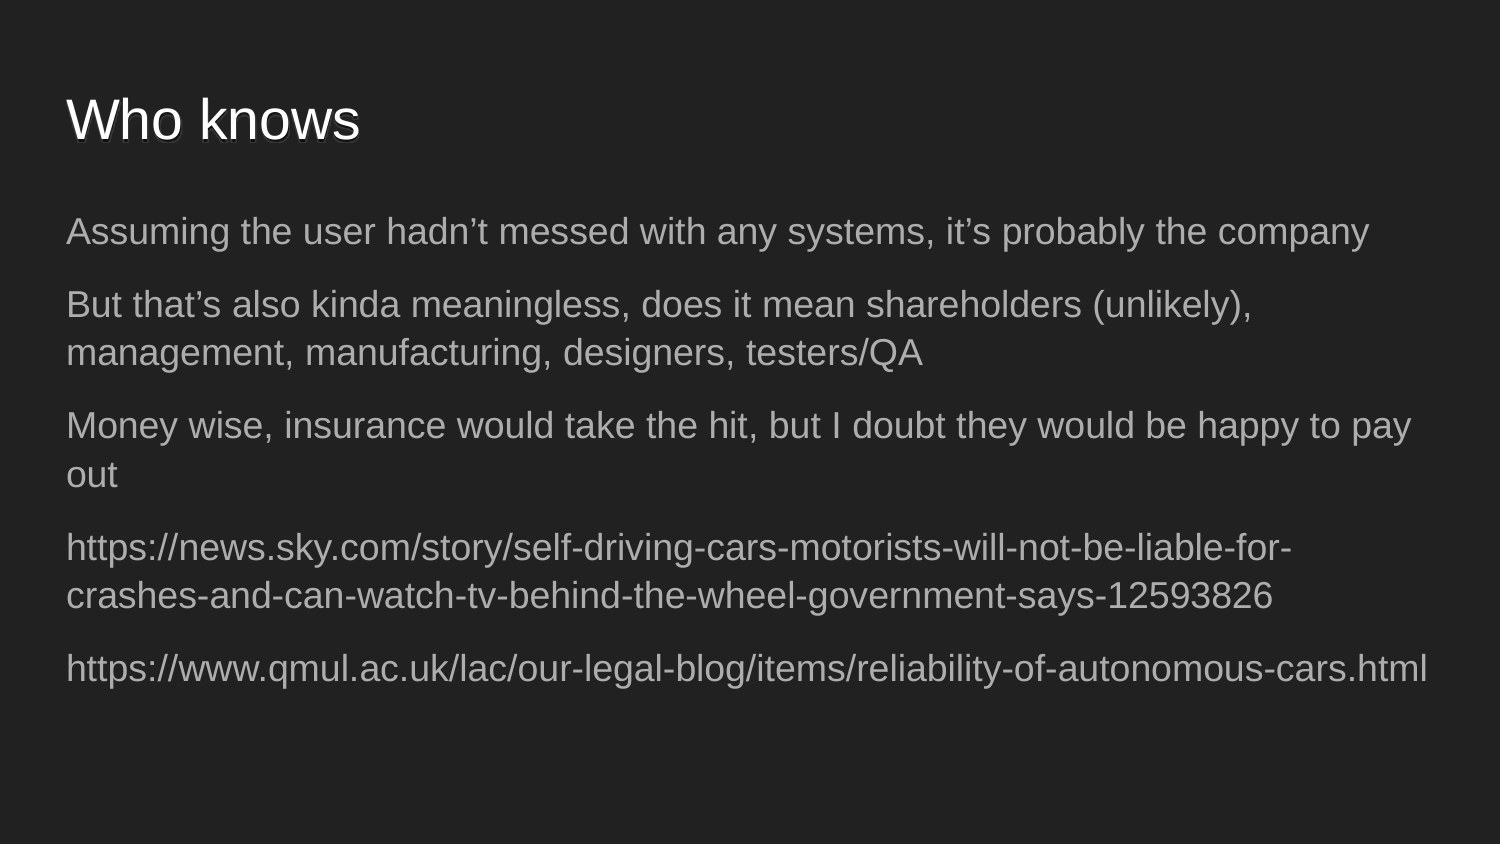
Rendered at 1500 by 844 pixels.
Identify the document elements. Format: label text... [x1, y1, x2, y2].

title Who knows [51, 72, 1449, 167]
list Assuming the user hadn’t messed with any systems, it’s probably the company But that’s also kinda meaningless, does it mean shareholders (unlikely), management, manufacturing, designers, testers/QA Money wise, insurance would take the hit, but I doubt they would be happy to pay out https://news.sky.com/story/self-driving-cars-motorists-will-not-be-liable-for-crashes-and-can-watch-tv-behind-the-wheel-government-says-12593826 https://www.qmul.ac.uk/lac/our-legal-blog/items/reliability-of-autonomous-cars.html [51, 189, 1449, 750]
